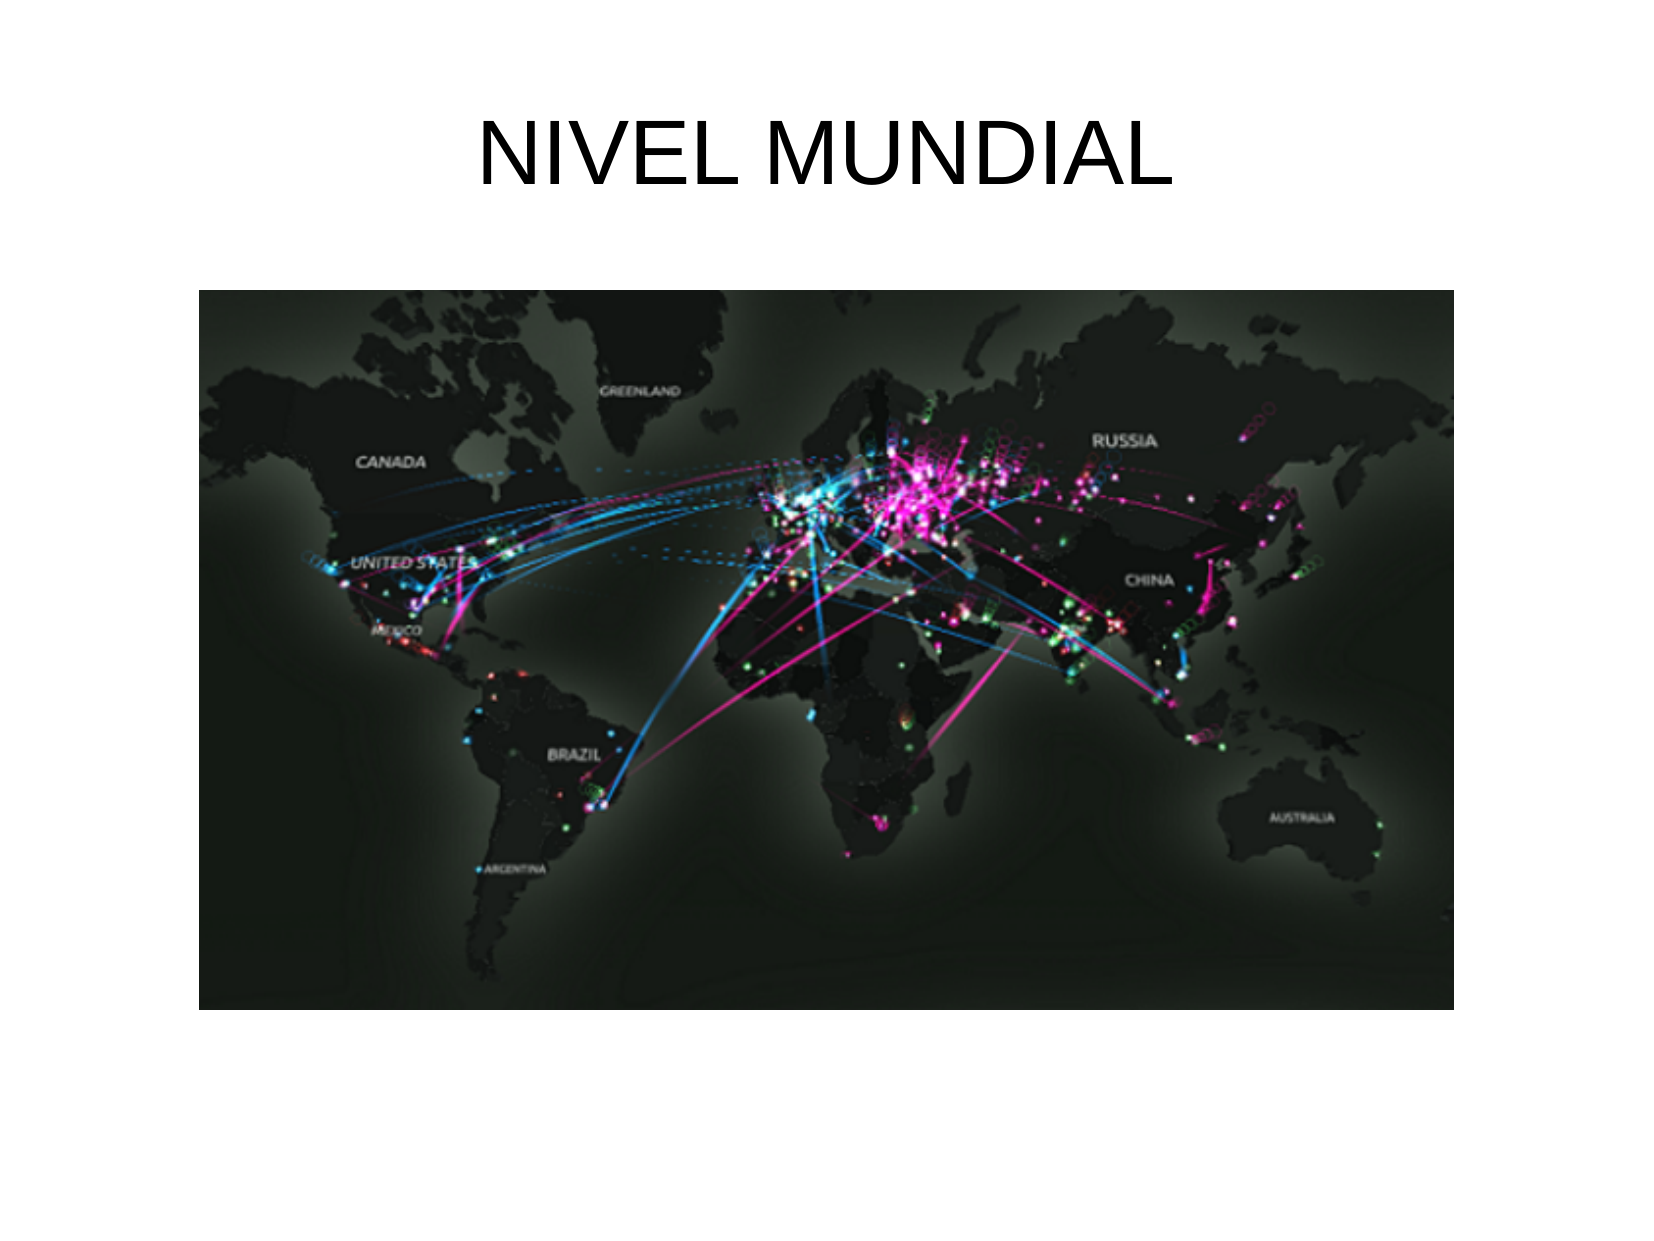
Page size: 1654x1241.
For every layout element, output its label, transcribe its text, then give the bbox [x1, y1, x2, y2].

picture [199, 290, 1454, 1010]
title NIVEL MUNDIAL [82, 49, 1571, 257]
